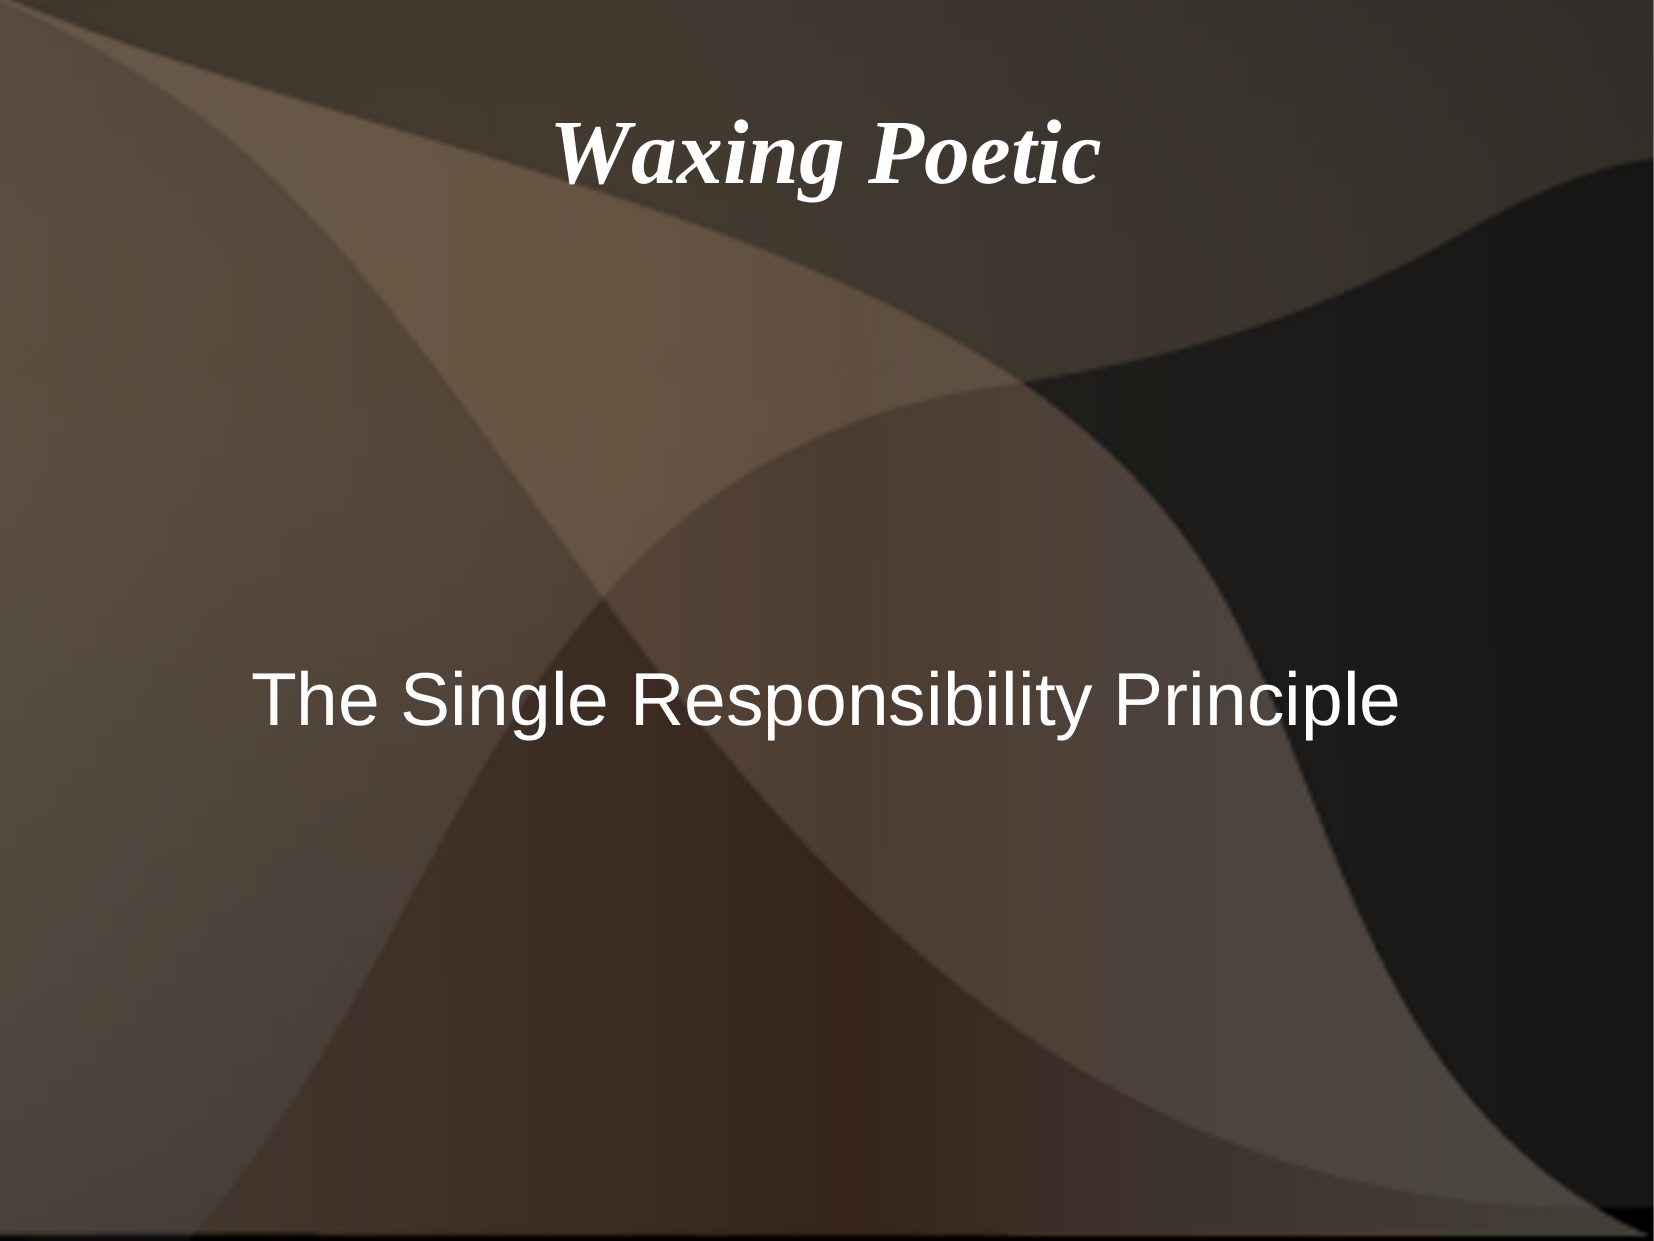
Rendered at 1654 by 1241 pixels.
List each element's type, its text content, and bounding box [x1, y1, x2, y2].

subtitle The Single Responsibility Principle [82, 290, 1571, 1109]
title Waxing Poetic [82, 49, 1571, 257]
picture [0, 0, 1654, 1241]
